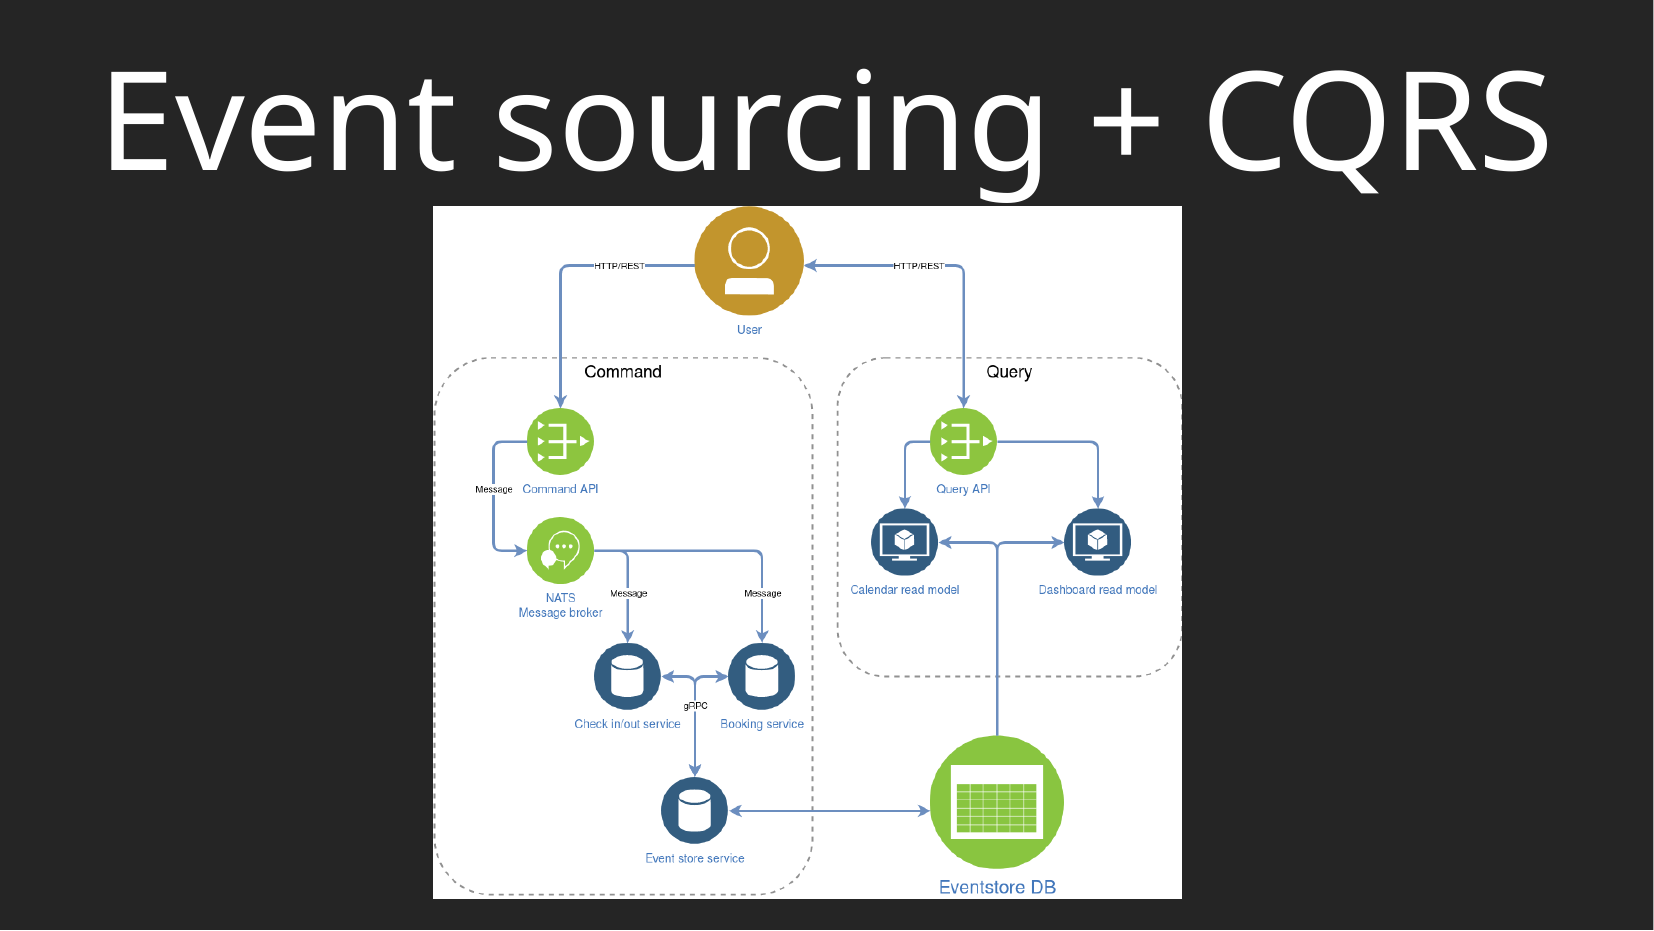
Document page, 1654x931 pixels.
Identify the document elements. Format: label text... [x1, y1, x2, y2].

picture [433, 206, 1182, 899]
title Event sourcing + CQRS [82, 10, 1571, 225]
